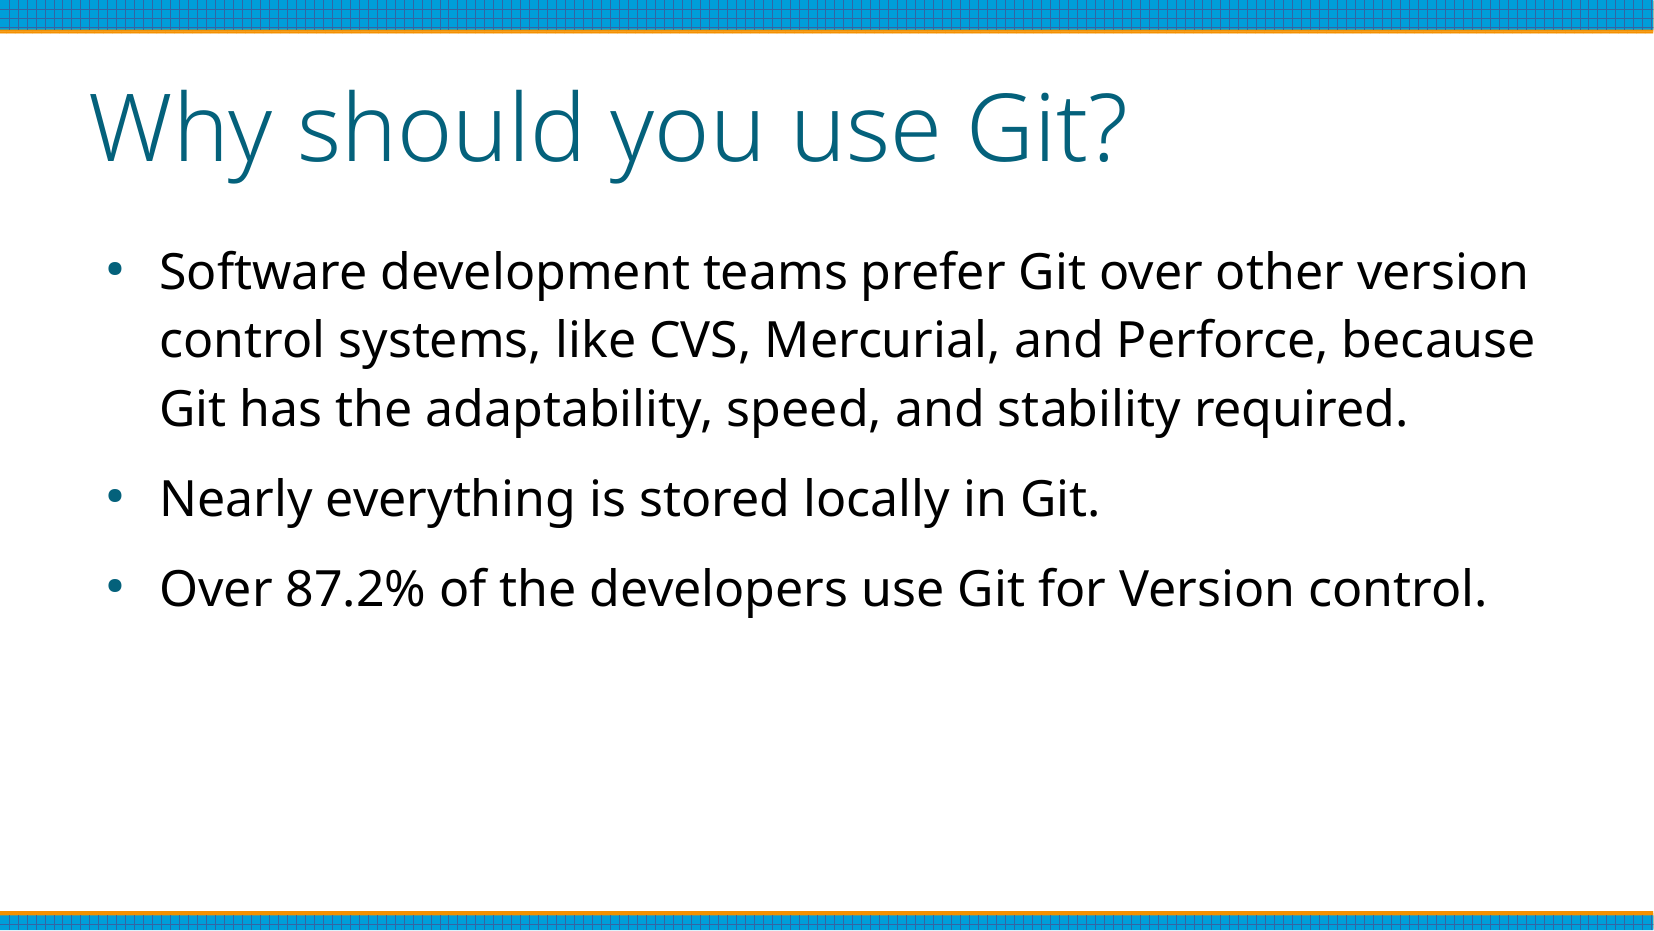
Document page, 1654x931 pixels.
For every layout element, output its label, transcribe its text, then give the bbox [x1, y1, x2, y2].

list Software development teams prefer Git over other version control systems, like CVS, Mercurial, and Perforce, because Git has the adaptability, speed, and stability required. Nearly everything is stored locally in Git. Over 87.2% of the developers use Git for Version control. [88, 236, 1565, 901]
title Why should you use Git? [88, 44, 1565, 207]
